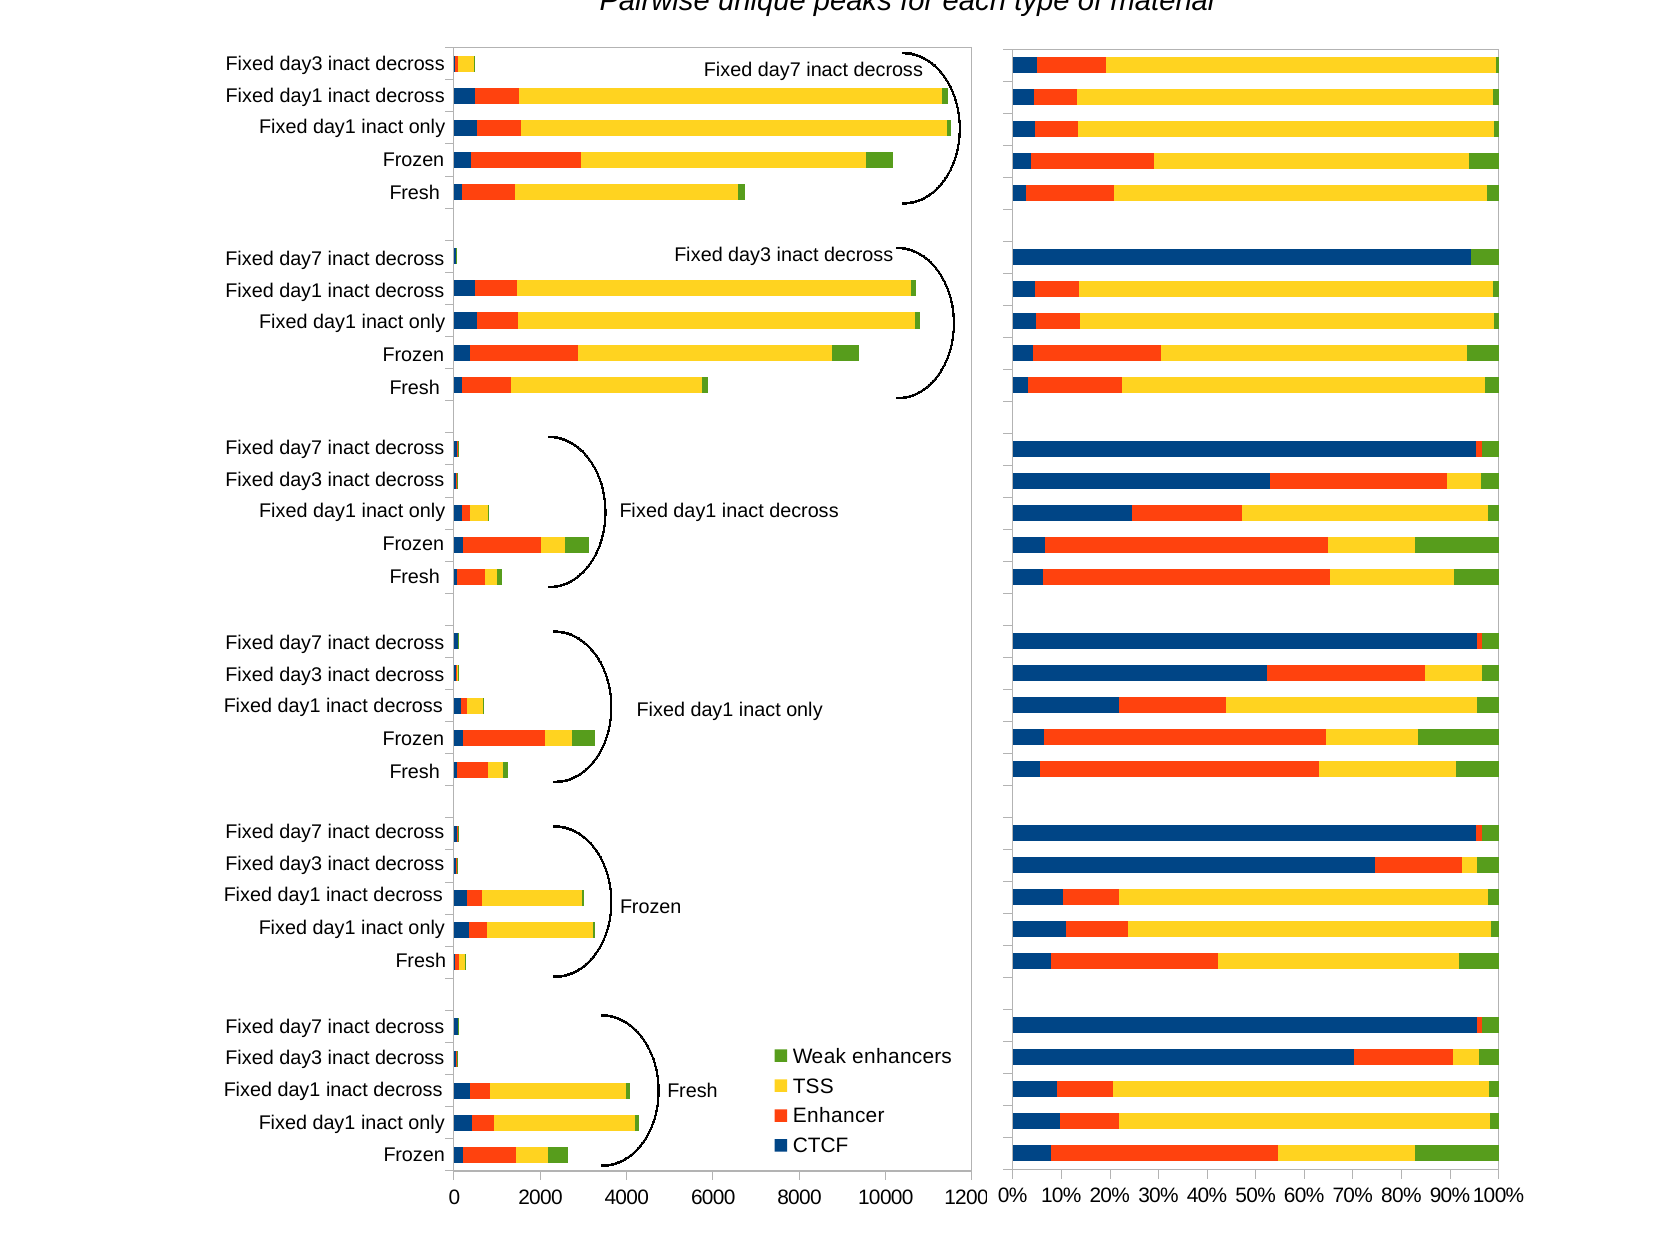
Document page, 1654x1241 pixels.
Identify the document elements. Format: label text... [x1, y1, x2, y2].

text_box [548, 436, 604, 500]
text_box Fixed day1 inact only [244, 108, 461, 146]
text_box Fresh [374, 179, 456, 212]
text_box Fixed day3 inact decross [210, 851, 460, 882]
text_box Fixed day1 inact decross [208, 686, 459, 724]
text_box Fixed day1 inact decross [208, 875, 459, 913]
text_box Fixed day7 inact decross [210, 240, 460, 278]
text_box Fixed day7 inact decross [210, 812, 460, 851]
text_box Fresh [374, 374, 455, 406]
text_box Fixed day1 inact only [244, 909, 461, 947]
text_box Fresh [658, 1071, 733, 1109]
text_box [896, 248, 955, 399]
picture [767, 1037, 959, 1164]
text_box [553, 926, 610, 978]
text_box Fresh [374, 563, 455, 595]
text_box [601, 1014, 660, 1167]
chart [437, 23, 1536, 1234]
text_box Fixed day1 inact decross [210, 83, 460, 114]
text_box Frozen [368, 341, 460, 374]
text_box Fixed day3 inact decross [659, 236, 909, 274]
text_box Fresh [652, 1071, 657, 1109]
text_box Frozen [368, 146, 460, 179]
text_box Fixed day7 inact decross [210, 1007, 460, 1045]
text_box Fixed day1 inact only [244, 491, 461, 530]
text_box Pairwise unique peaks for each type of material [584, 0, 1231, 25]
text_box Fixed day1 inact only [244, 303, 461, 341]
text_box Frozen [605, 888, 697, 926]
text_box Fresh [374, 758, 455, 790]
text_box Fixed day1 inact decross [604, 491, 854, 530]
text_box Fixed day7 inact decross [210, 429, 460, 467]
text_box Frozen [368, 1142, 460, 1174]
text_box Fixed day3 inact decross [210, 1045, 460, 1077]
text_box Frozen [368, 720, 460, 758]
text_box Fixed day7 inact decross [210, 623, 460, 662]
text_box Fixed day3 inact decross [210, 45, 460, 83]
text_box [553, 630, 612, 783]
text_box Frozen [368, 530, 460, 563]
text_box Fixed day7 inact decross [689, 51, 939, 89]
text_box [548, 524, 605, 588]
text_box Fixed day1 inact only [621, 690, 839, 728]
text_box Fixed day3 inact decross [210, 467, 460, 498]
text_box [902, 68, 961, 205]
text_box Fixed day1 inact only [243, 1104, 461, 1142]
text_box Fixed day1 inact decross [208, 1070, 459, 1108]
text_box [553, 825, 612, 888]
text_box Fixed day3 inact decross [210, 662, 460, 693]
text_box Fixed day1 inact decross [210, 278, 460, 309]
text_box Fresh [380, 947, 461, 979]
